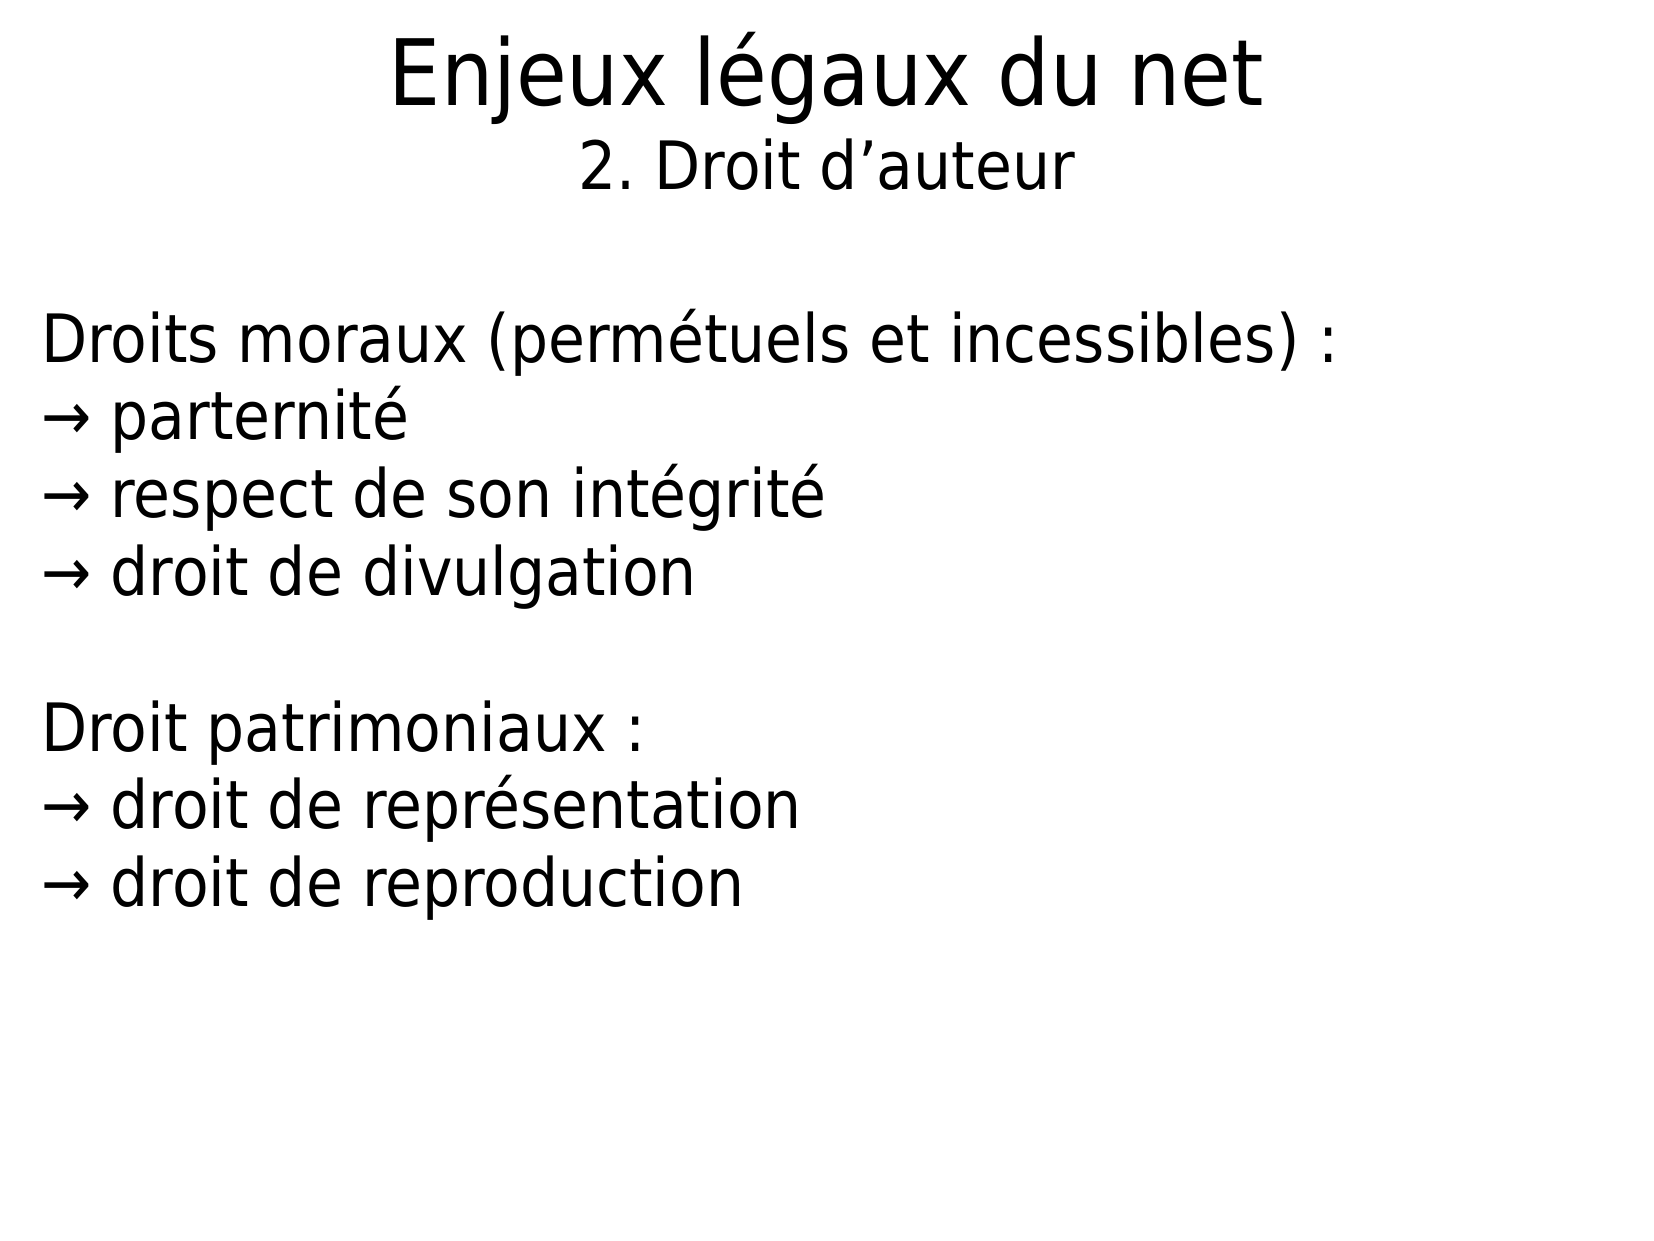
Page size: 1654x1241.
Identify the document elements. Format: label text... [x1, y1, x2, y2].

title Droits moraux (permétuels et incessibles) : → parternité → respect de son intégrité → droit de divulgation Droit patrimoniaux : → droit de représentation → droit de reproduction [41, 222, 1613, 1183]
title Enjeux légaux du net 2. Droit d’auteur [41, 12, 1613, 214]
